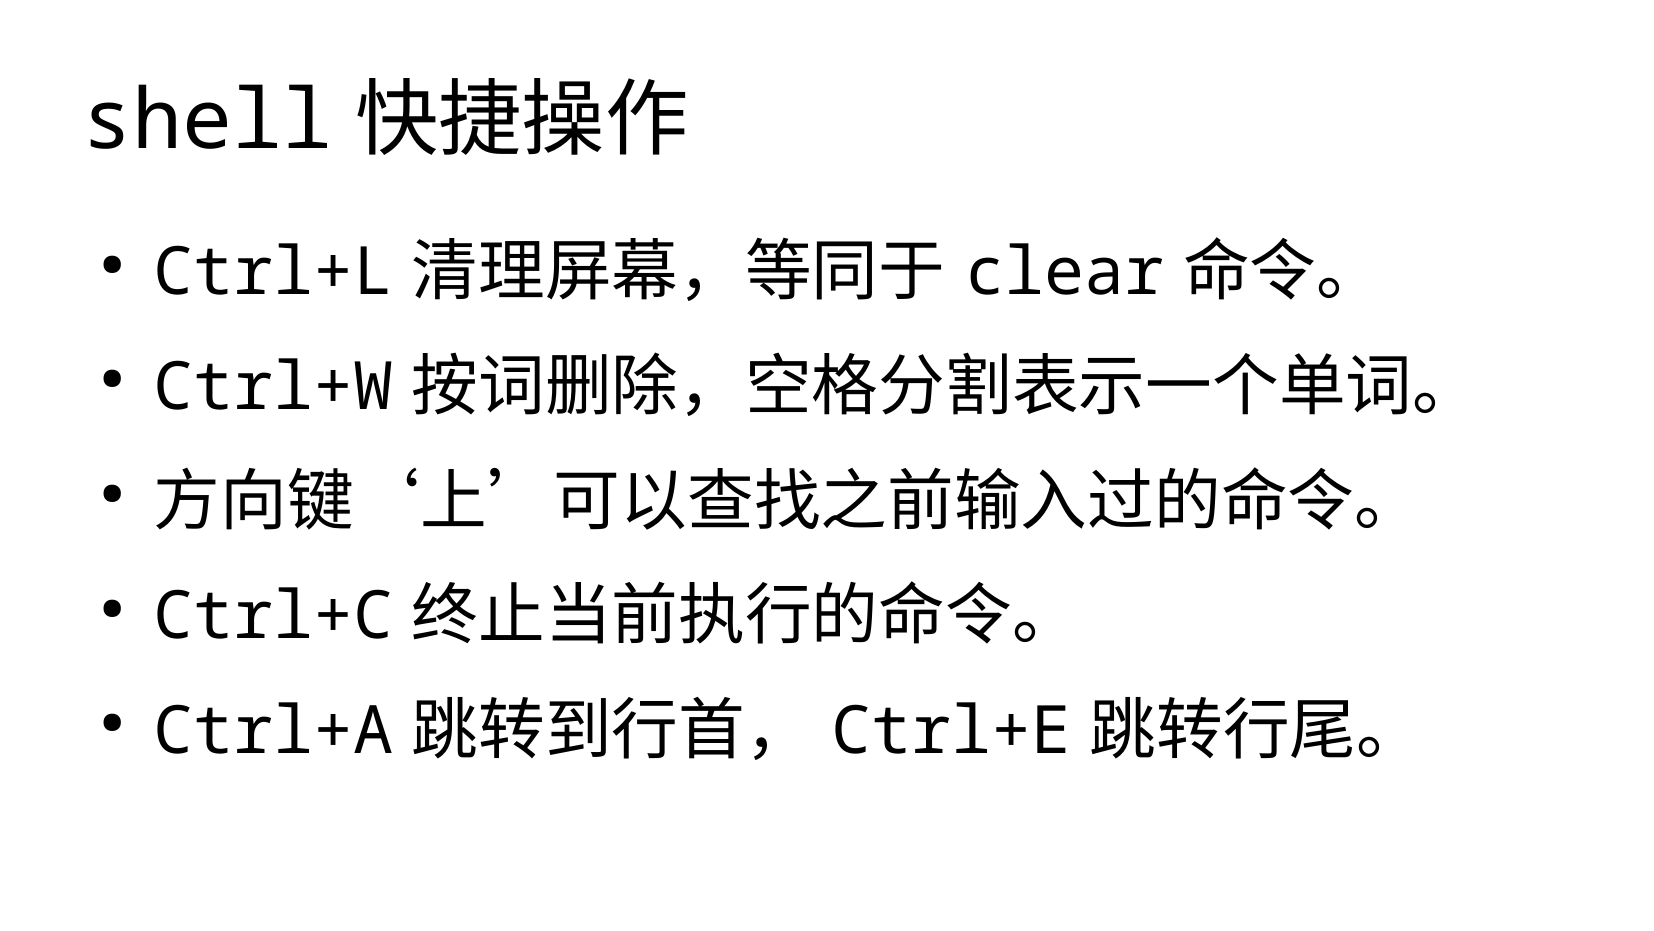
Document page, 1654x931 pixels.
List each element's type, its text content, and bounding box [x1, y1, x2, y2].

title shell快捷操作 [82, 37, 1571, 189]
list Ctrl+L清理屏幕，等同于clear命令。 Ctrl+W按词删除，空格分割表示一个单词。 方向键‘上’可以查找之前输入过的命令。 Ctrl+C终止当前执行的命令。 Ctrl+A跳转到行首，Ctrl+E跳转行尾。 [82, 217, 1571, 851]
